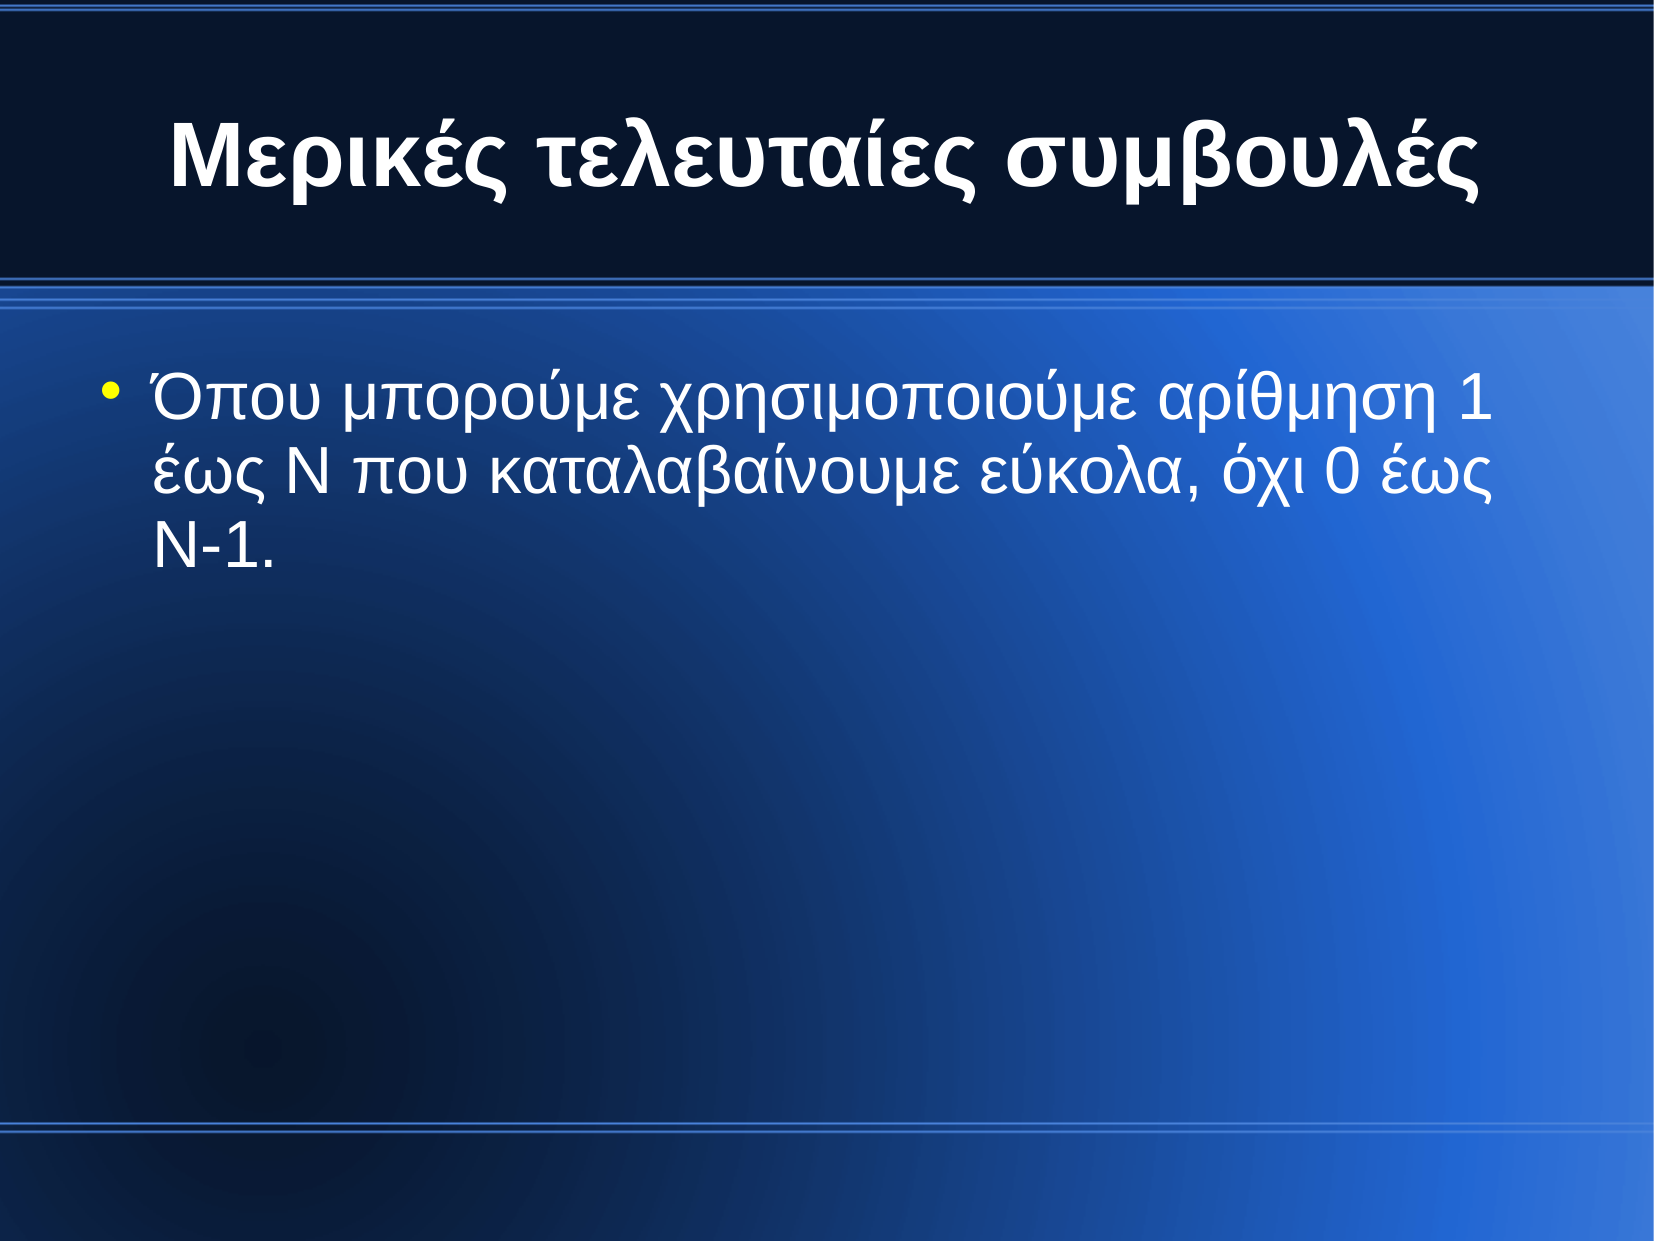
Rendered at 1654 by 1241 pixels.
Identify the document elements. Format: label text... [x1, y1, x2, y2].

picture [0, 0, 1654, 1241]
title Μερικές τελευταίες συμβουλές [82, 49, 1571, 257]
list Όπου μπορούμε χρησιμοποιούμε αρίθμηση 1 έως Ν που καταλαβαίνουμε εύκολα, όχι 0 έως Ν-1. [82, 355, 1571, 1174]
